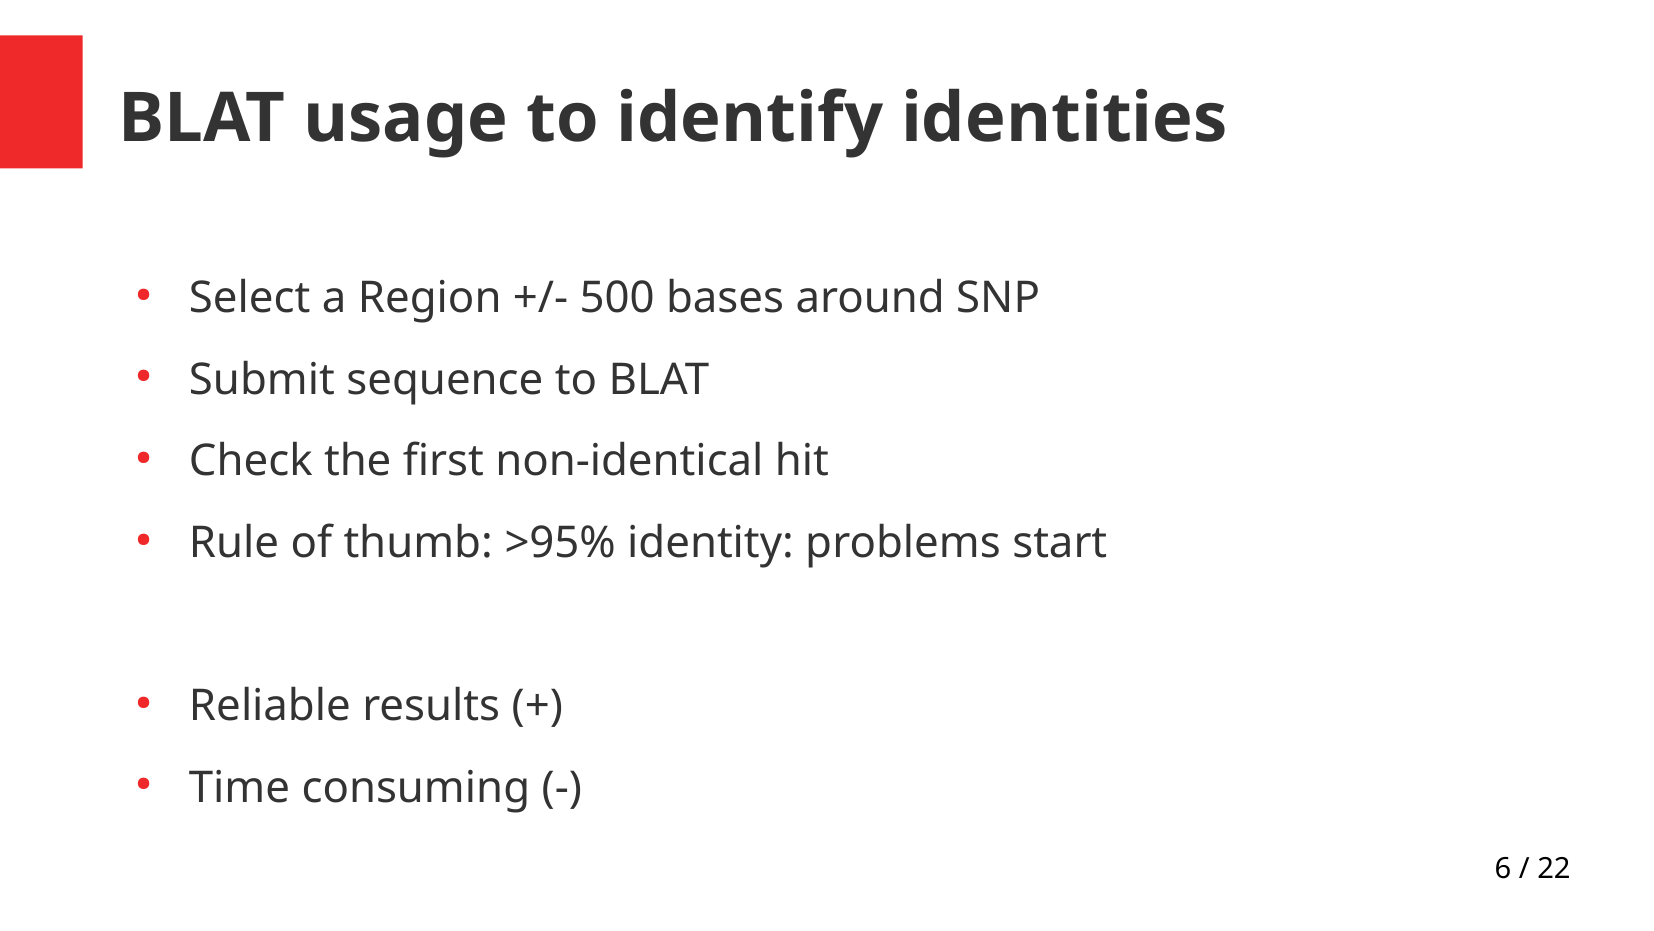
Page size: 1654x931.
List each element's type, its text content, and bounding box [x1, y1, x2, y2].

list Select a Region +/- 500 bases around SNP Submit sequence to BLAT Check the first non-identical hit Rule of thumb: >95% identity: problems start Reliable results (+) Time consuming (-) [118, 265, 1536, 806]
title BLAT usage to identify identities [118, 37, 1571, 193]
